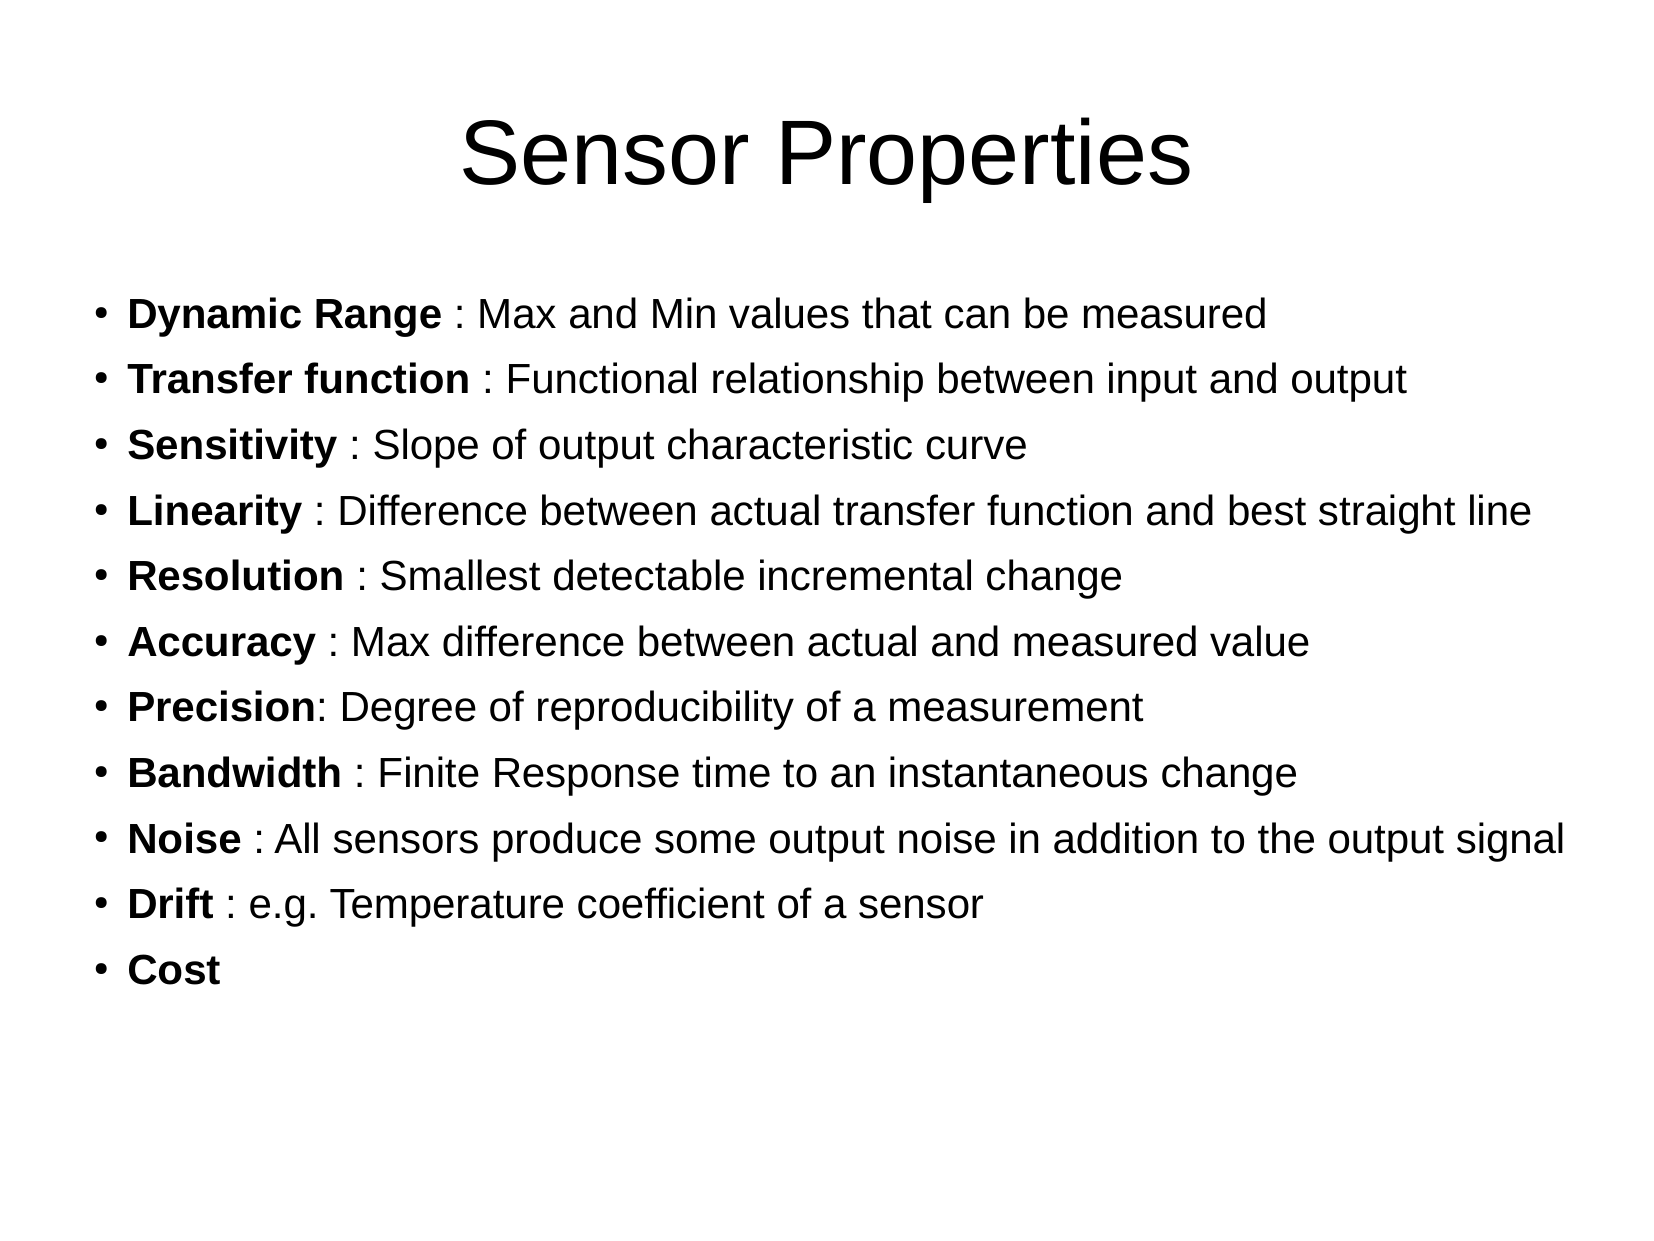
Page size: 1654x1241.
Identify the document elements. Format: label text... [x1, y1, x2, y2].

title Sensor Properties [82, 49, 1571, 257]
list Dynamic Range : Max and Min values that can be measured Transfer function : Functional relationship between input and output Sensitivity : Slope of output characteristic curve Linearity : Difference between actual transfer function and best straight line Resolution : Smallest detectable incremental change Accuracy : Max difference between actual and measured value Precision: Degree of reproducibility of a measurement Bandwidth : Finite Response time to an instantaneous change Noise : All sensors produce some output noise in addition to the output signal Drift : e.g. Temperature coefficient of a sensor Cost [82, 290, 1571, 1010]
